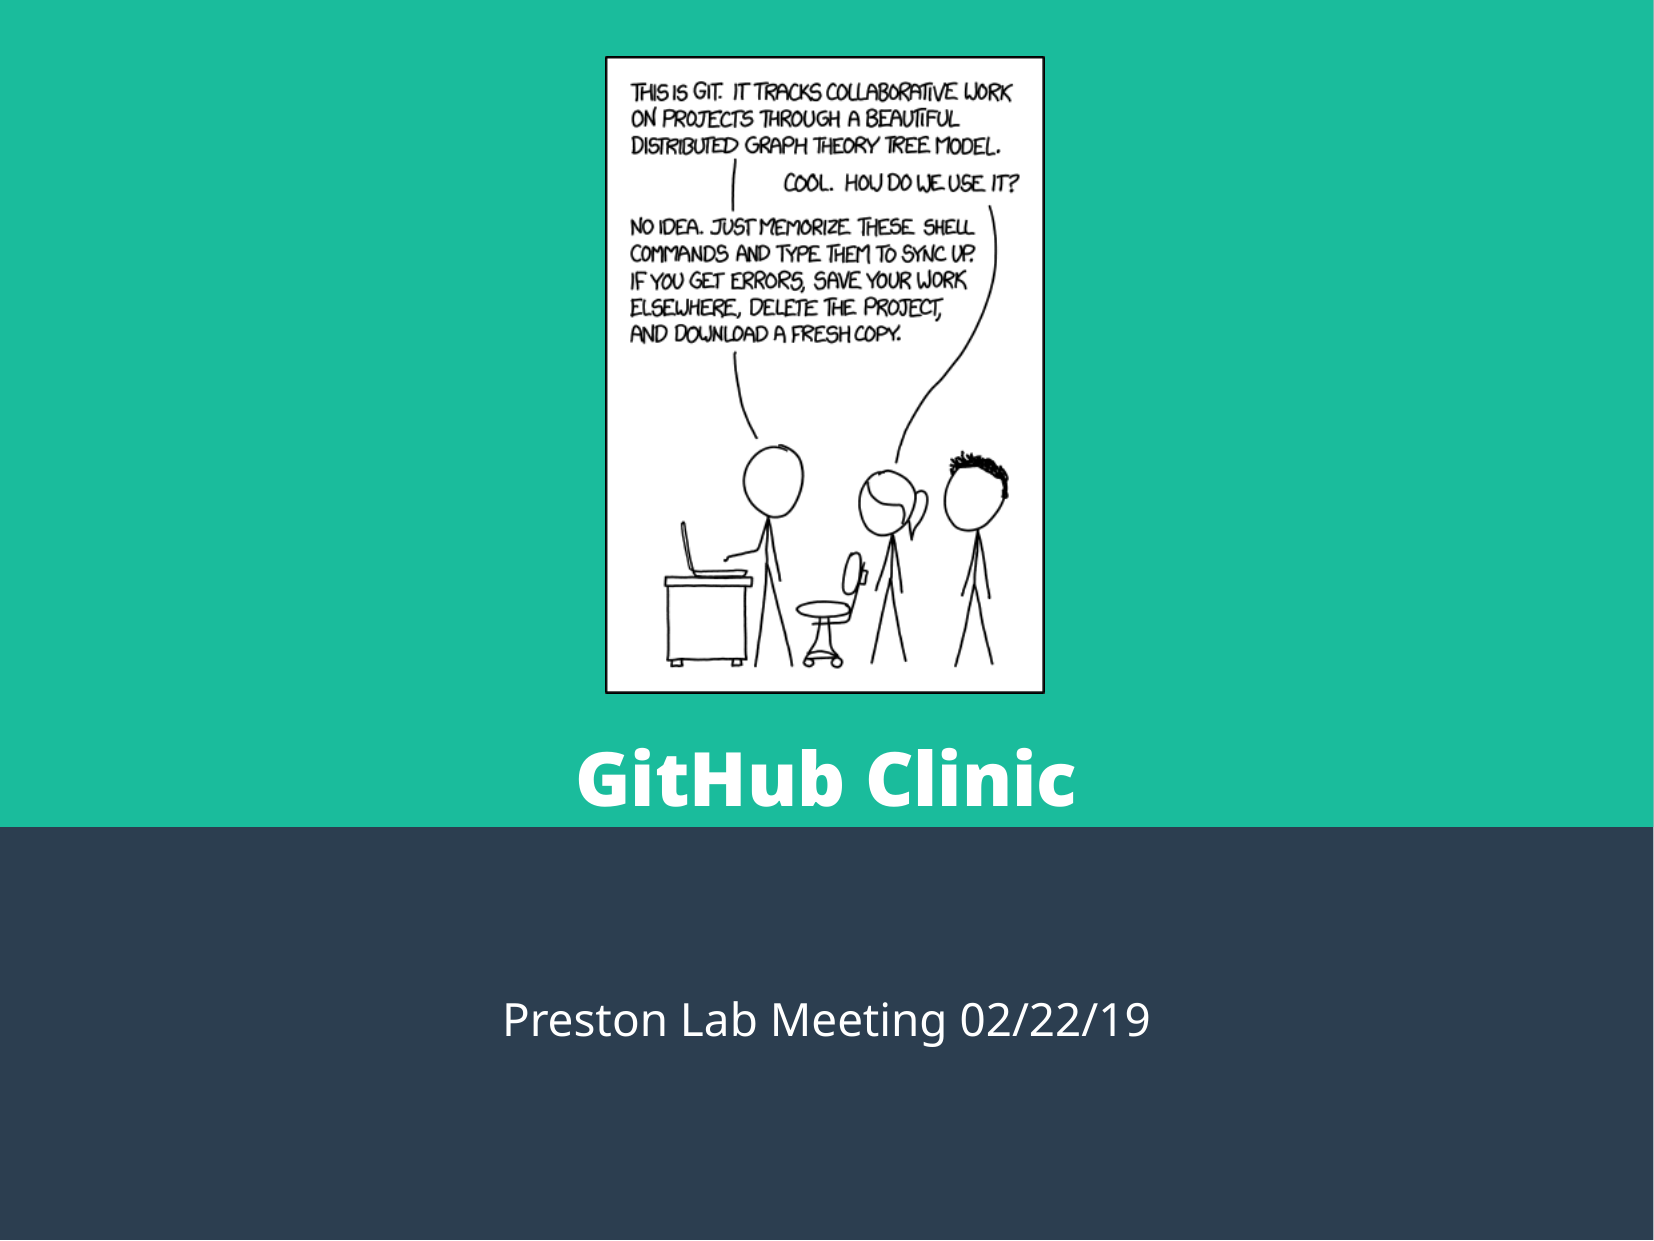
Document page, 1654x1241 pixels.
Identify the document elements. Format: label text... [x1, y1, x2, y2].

picture [605, 56, 1045, 694]
subtitle Preston Lab Meeting 02/22/19 [59, 856, 1595, 1182]
title GitHub Clinic [59, 673, 1595, 831]
